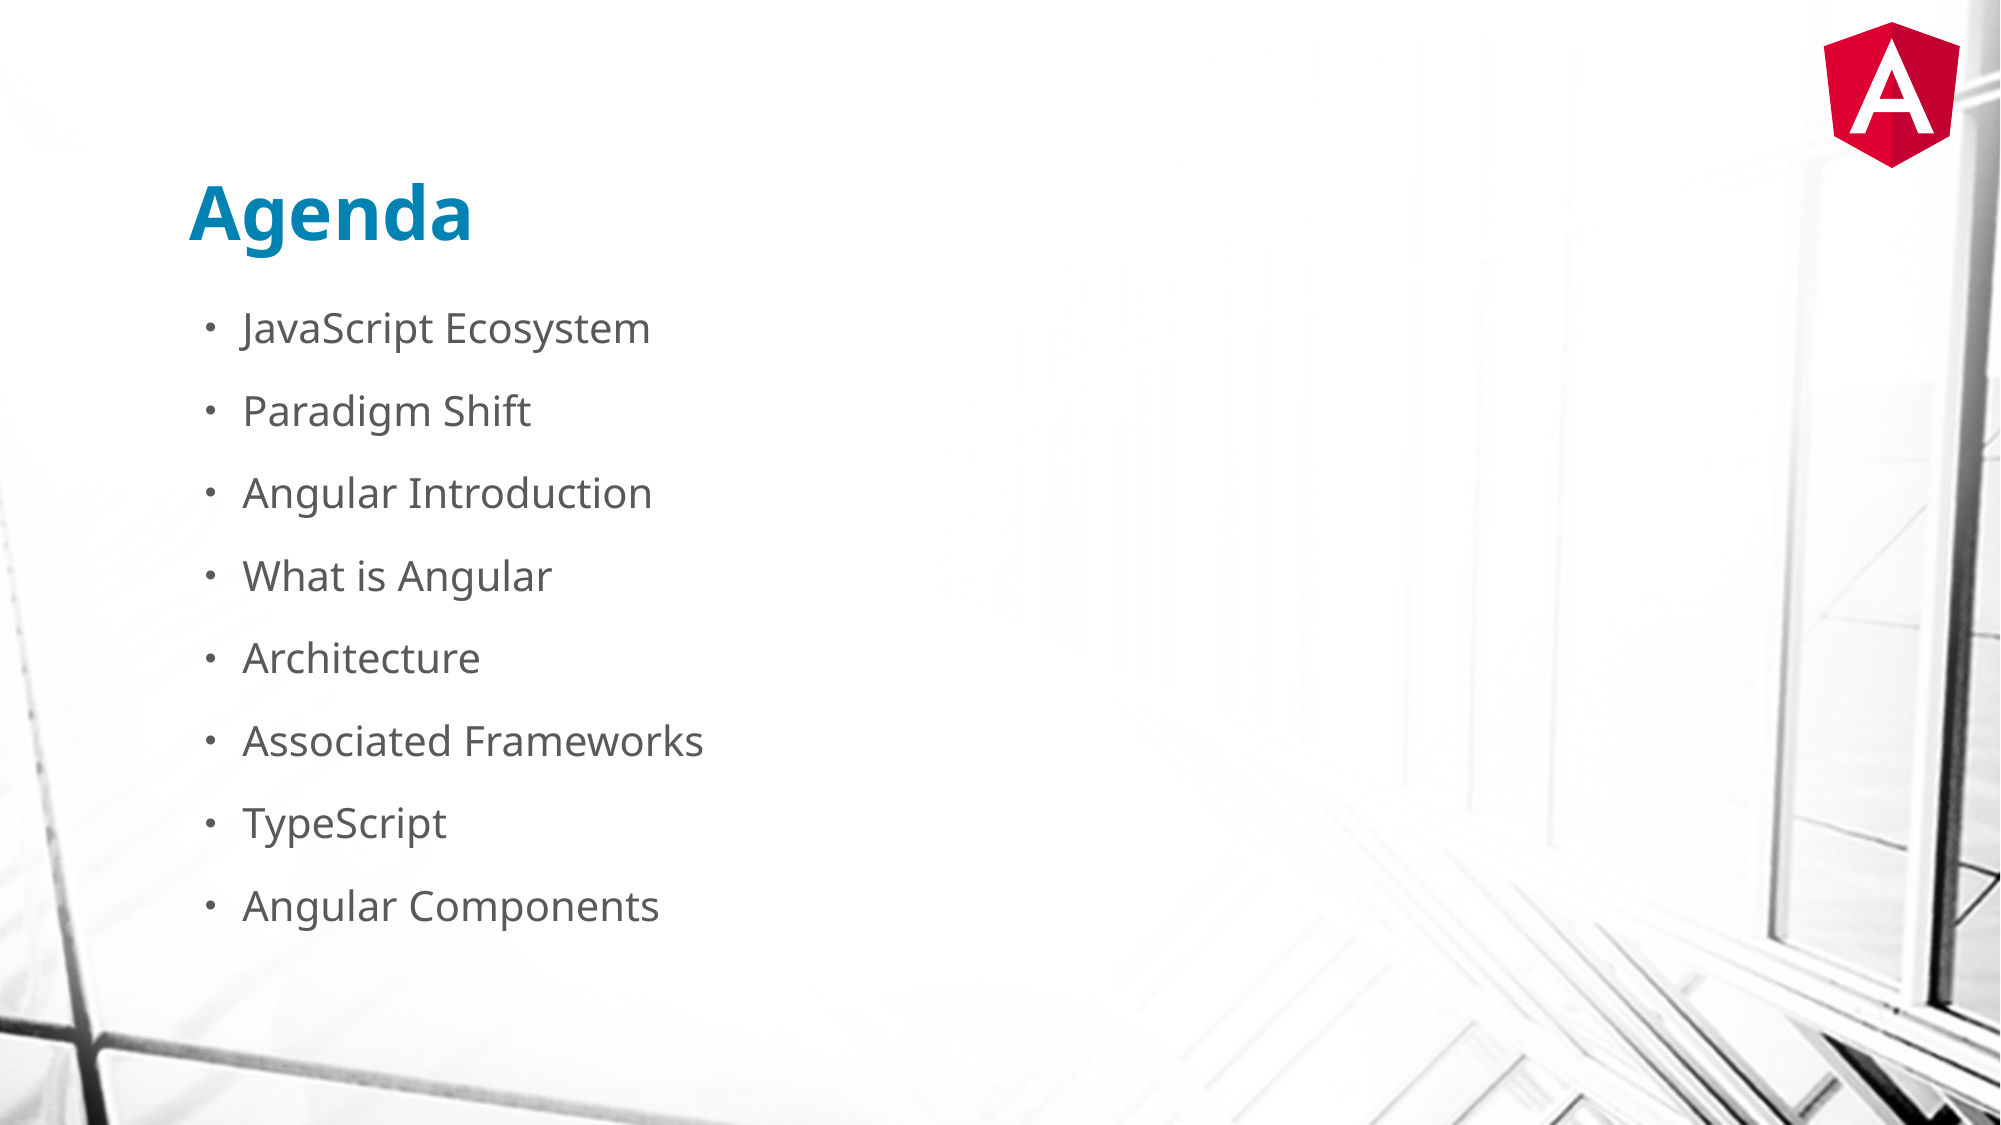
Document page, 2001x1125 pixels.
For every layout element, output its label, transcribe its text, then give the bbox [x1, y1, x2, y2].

list JavaScript Ecosystem Paradigm Shift Angular Introduction What is Angular Architecture Associated Frameworks TypeScript Angular Components [174, 299, 1601, 988]
title Agenda [174, 87, 1601, 263]
picture [1800, 0, 1984, 183]
